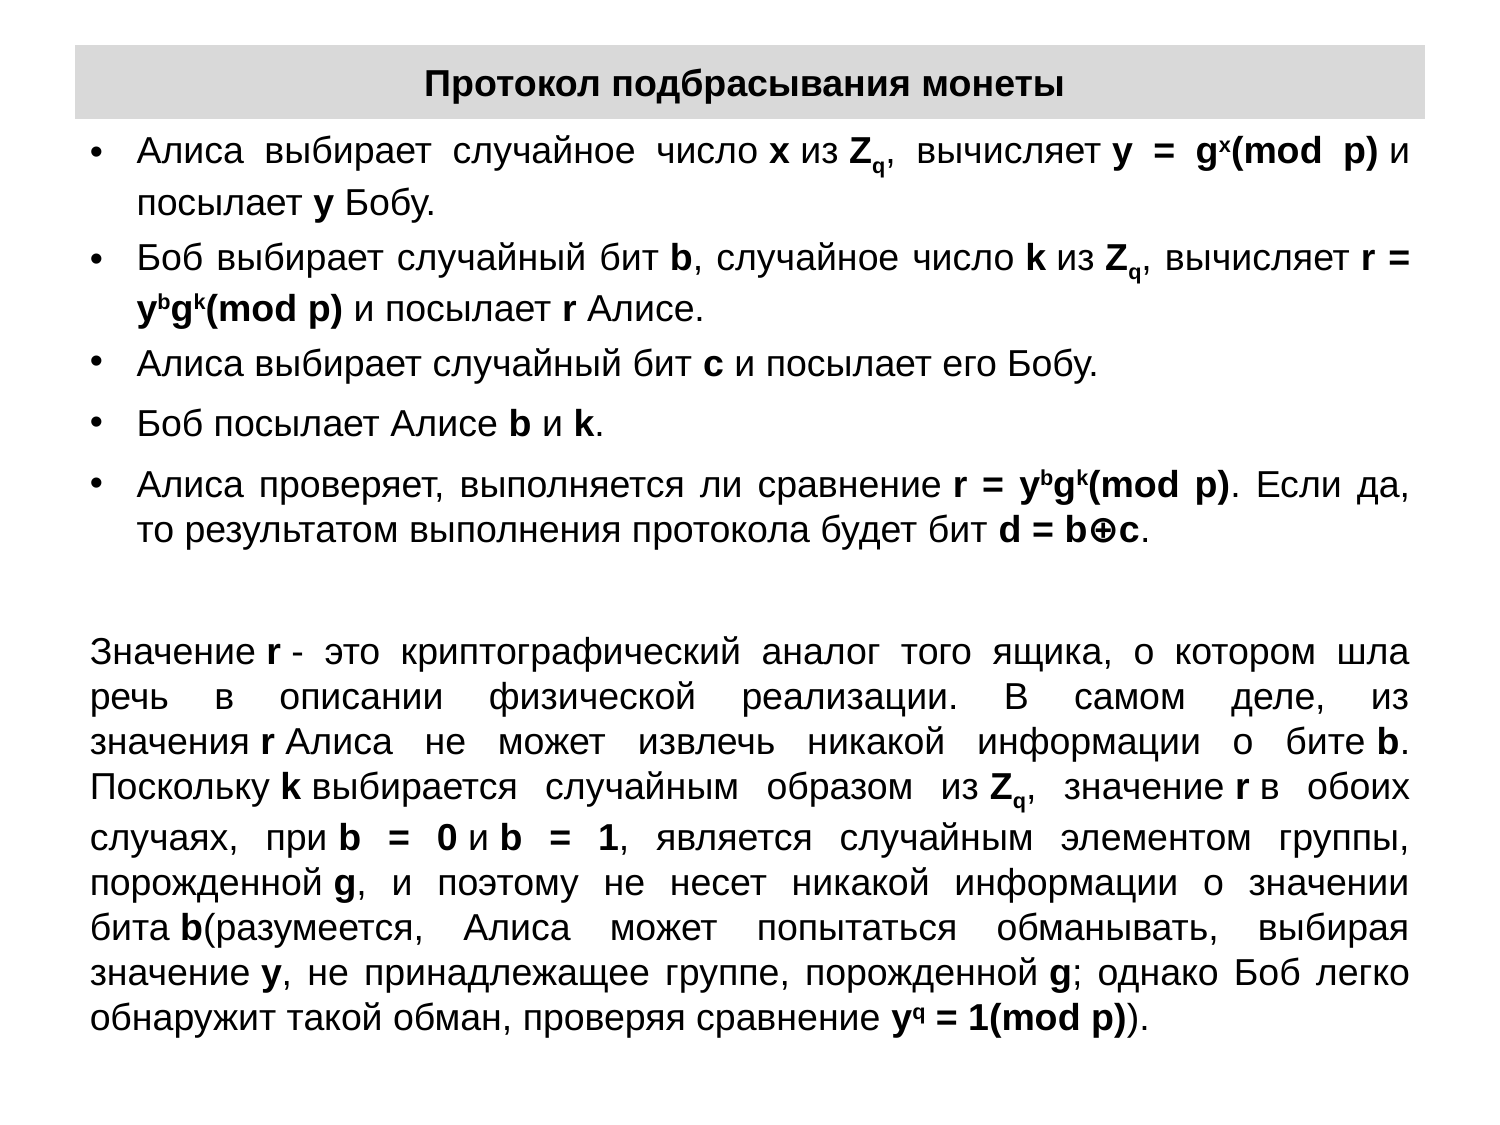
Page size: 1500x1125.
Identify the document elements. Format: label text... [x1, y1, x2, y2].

text_box Боб выбирает случайный бит b, случайное число k из Zq, вычисляет r = ybgk(mod p) и посылает r Алисе. [75, 225, 1425, 331]
text_box Алиса проверяет, выполняется ли сравнение r = ybgk(mod p). Если да, то результатом выполнения протокола будет бит d = b⊕c. [75, 452, 1425, 558]
text_box Алиса выбирает случайное число x из Zq, вычисляет y = gx(mod p) и посылает y Бобу. [75, 119, 1425, 225]
text_box Алиса выбирает случайный бит c и посылает его Бобу. [75, 331, 1425, 391]
text_box Боб посылает Алисе b и k. [75, 391, 1425, 452]
text_box Протокол подбрасывания монеты [75, 45, 1425, 119]
text_box Значение r - это криптографический аналог того ящика, о котором шла речь в описании физической реализации. В самом деле, из значения r Алиса не может извлечь никакой информации о бите b. Поскольку k выбирается случайным образом из Zq, значение r в обоих случаях, при b = 0 и b = 1, является случайным элементом группы, порожденной g, и поэтому не несет никакой информации о значении бита b(разумеется, Алиса может попытаться обманывать, выбирая значение y, не принадлежащее группе, порожденной g; однако Боб легко обнаружит такой обман, проверяя сравнение yq = 1(mod p)). [75, 619, 1425, 1046]
